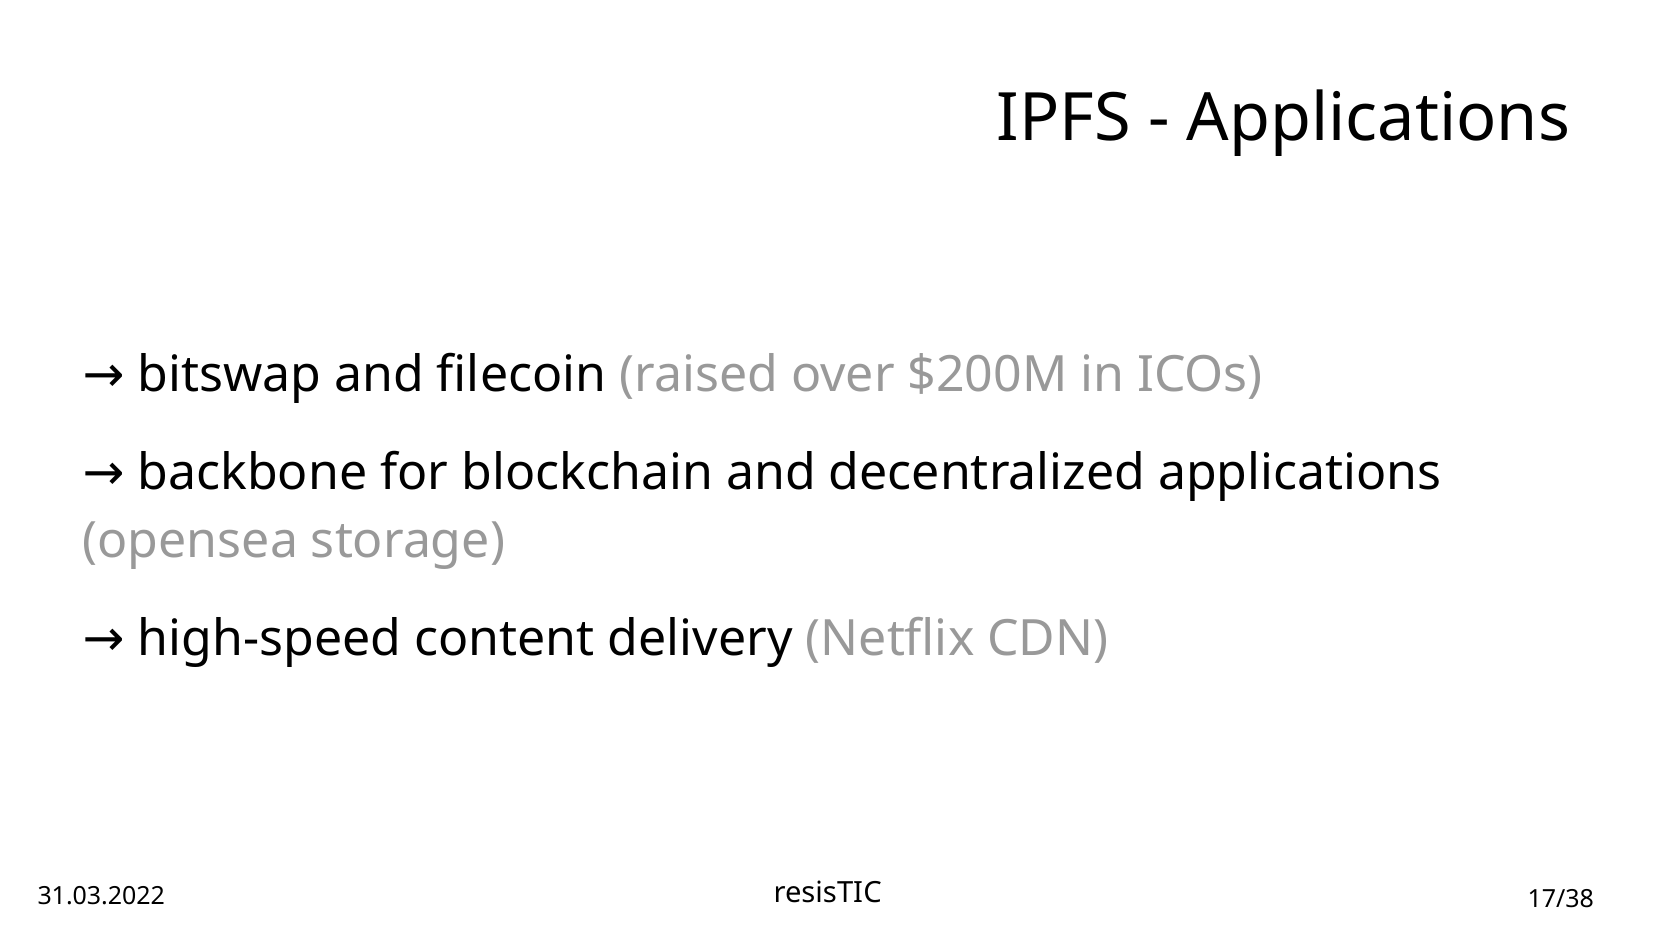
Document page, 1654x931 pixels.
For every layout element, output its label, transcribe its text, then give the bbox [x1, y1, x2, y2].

title IPFS - Applications [82, 37, 1571, 193]
text_box 17/38 [1383, 873, 1609, 919]
list → bitswap and filecoin (raised over $200M in ICOs) → backbone for blockchain and decentralized applications (opensea storage) → high-speed content delivery (Netflix CDN) [82, 217, 1571, 758]
